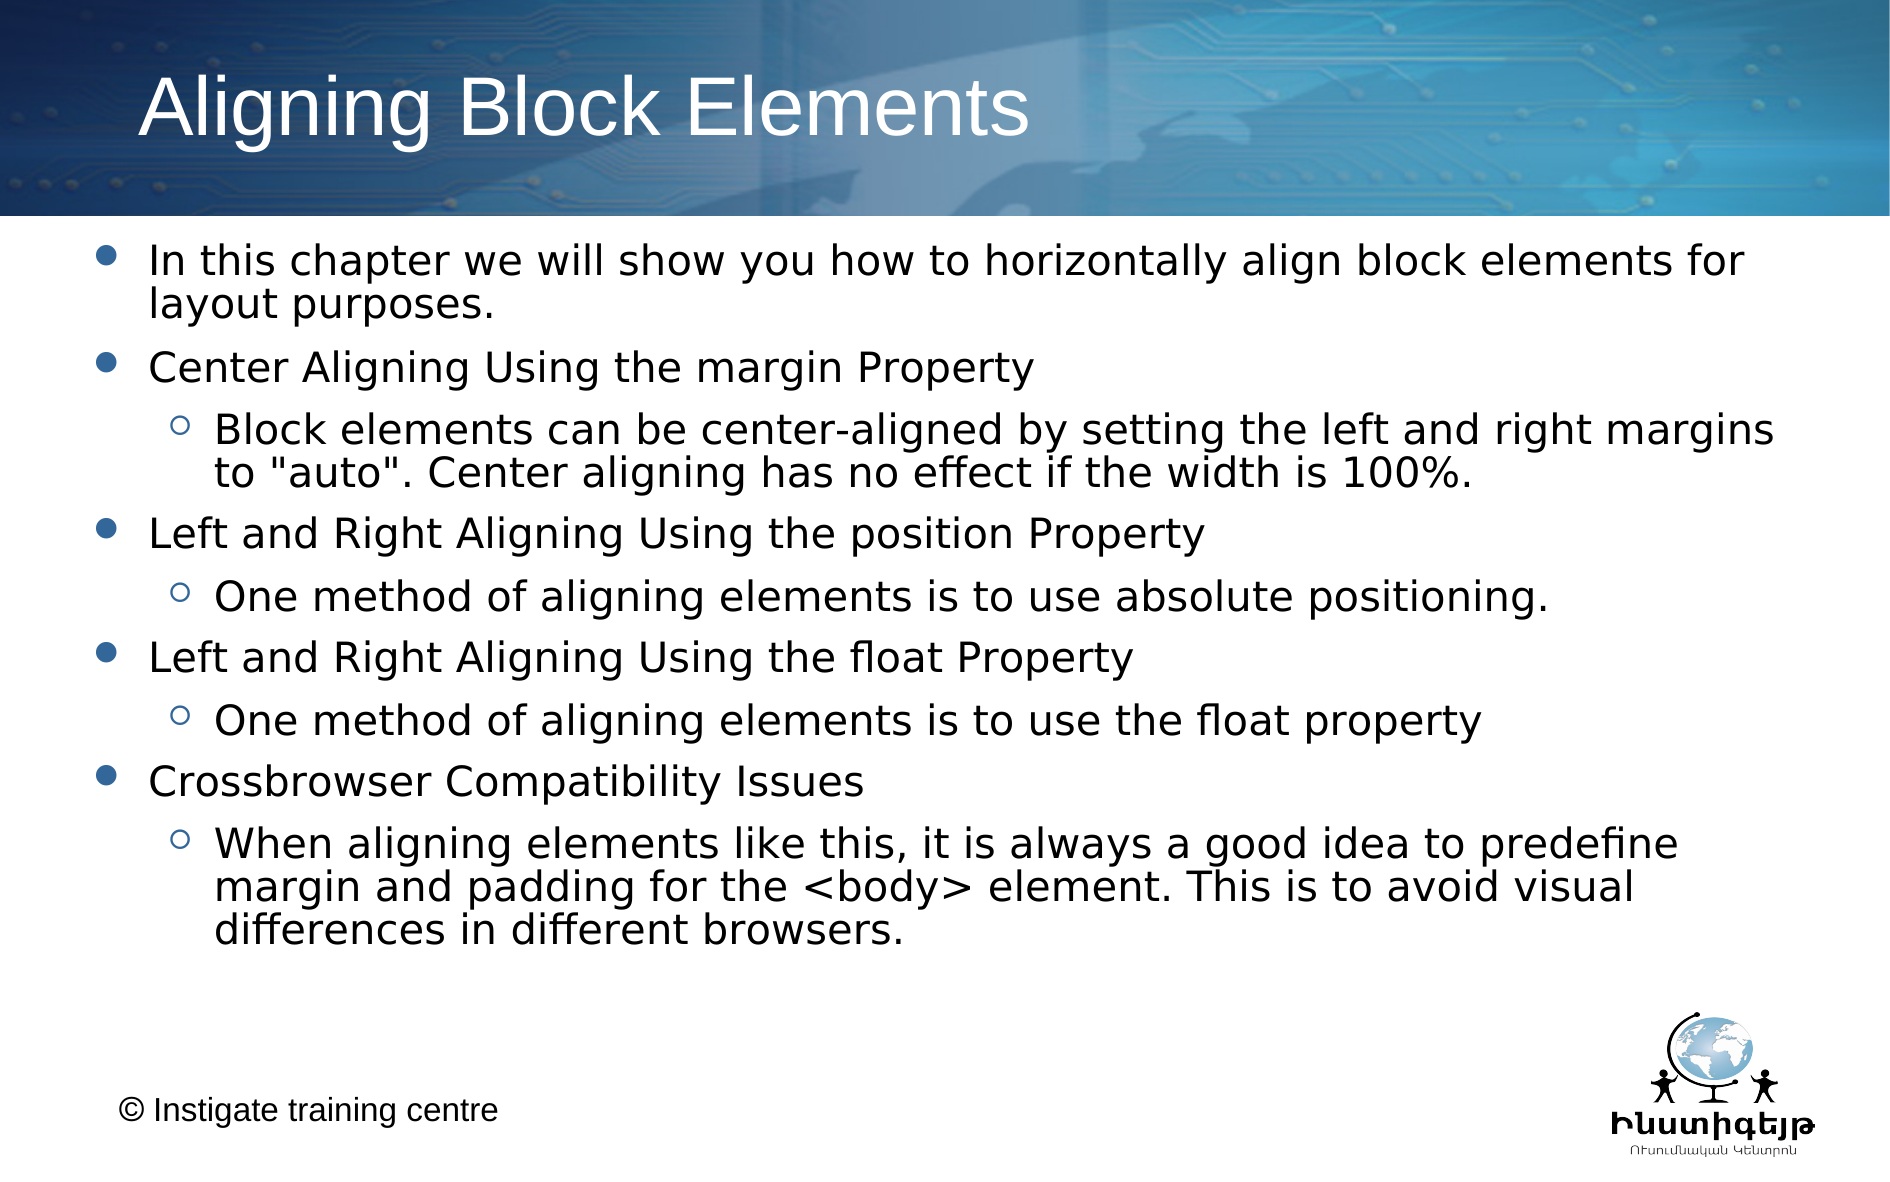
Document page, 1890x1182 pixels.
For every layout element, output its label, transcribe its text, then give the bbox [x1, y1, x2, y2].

picture [0, 0, 1890, 216]
picture [1612, 1012, 1815, 1157]
list In this chapter we will show you how to horizontally align block elements for layout purposes. Center Aligning Using the margin Property Block elements can be center-aligned by setting the left and right margins to "auto". Center aligning has no effect if the width is 100%. Left and Right Aligning Using the position Property One method of aligning elements is to use absolute positioning. Left and Right Aligning Using the float Property One method of aligning elements is to use the float property Crossbrowser Compatibility Issues When aligning elements like this, it is always a good idea to predefine margin and padding for the <body> element. This is to avoid visual differences in different browsers. [93, 241, 1820, 267]
